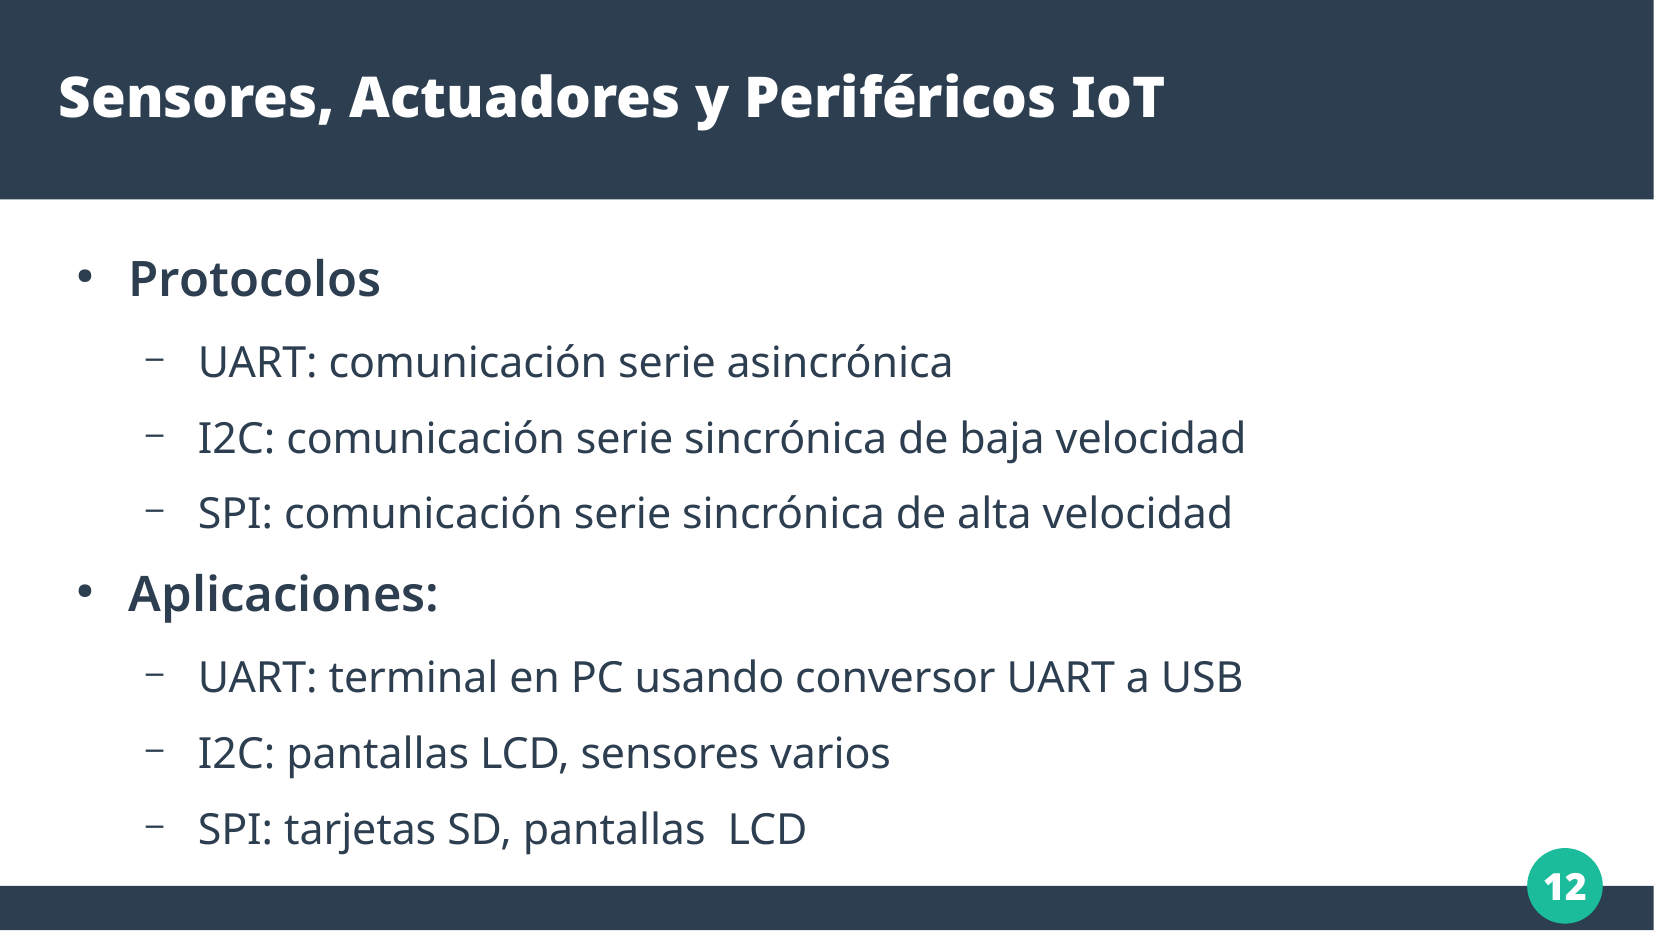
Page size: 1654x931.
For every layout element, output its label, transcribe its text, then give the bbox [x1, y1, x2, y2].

title Sensores, Actuadores y Periféricos IoT [59, 37, 1595, 155]
list Protocolos UART: comunicación serie asincrónica I2C: comunicación serie sincrónica de baja velocidad SPI: comunicación serie sincrónica de alta velocidad Aplicaciones: UART: terminal en PC usando conversor UART a USB I2C: pantallas LCD, sensores varios SPI: tarjetas SD, pantallas LCD [59, 243, 1595, 864]
